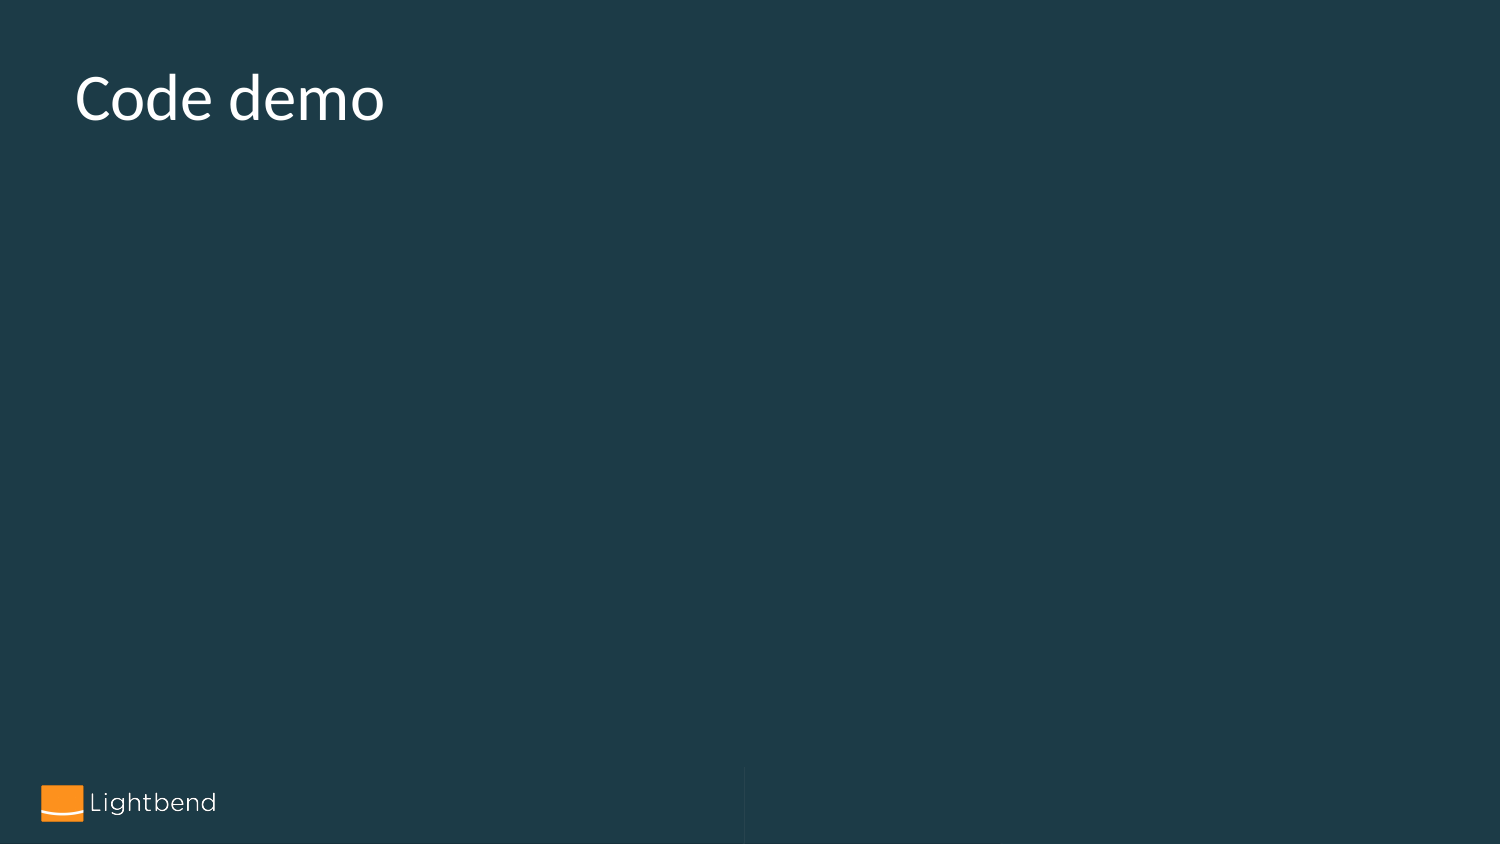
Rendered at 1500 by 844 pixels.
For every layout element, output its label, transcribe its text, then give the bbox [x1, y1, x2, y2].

title Code demo [75, 33, 1425, 175]
picture [41, 785, 215, 822]
